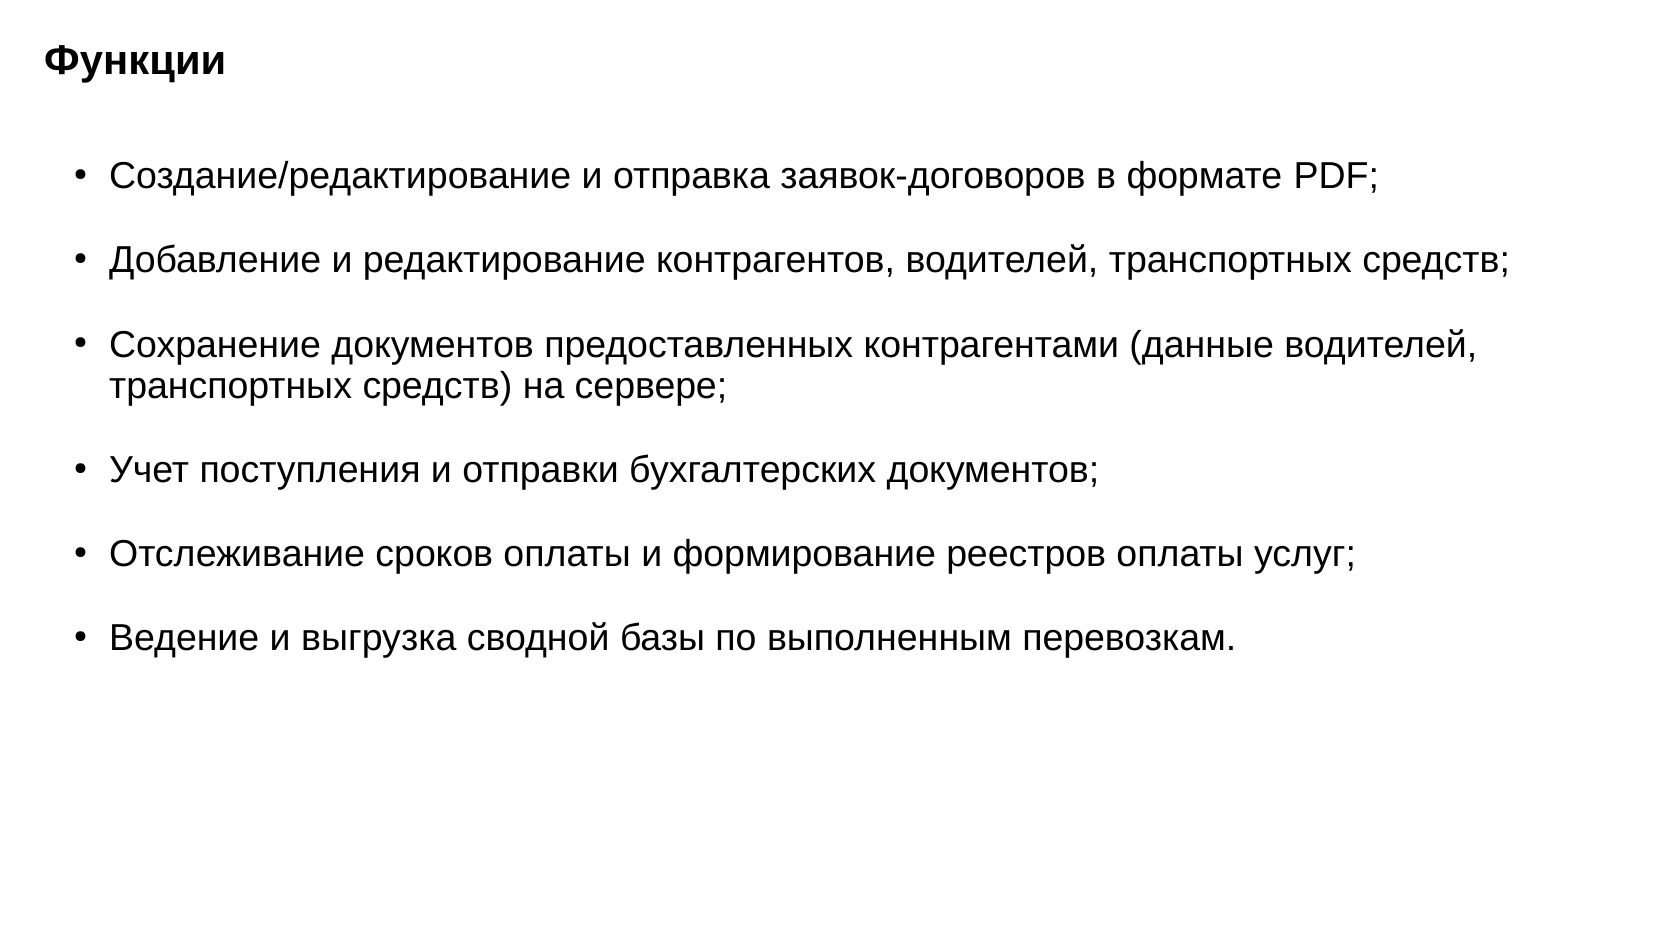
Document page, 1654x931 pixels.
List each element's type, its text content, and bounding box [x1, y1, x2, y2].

text_box Создание/редактирование и отправка заявок-договоров в формате PDF; Добавление и редактирование контрагентов, водителей, транспортных средств; Сохранение документов предоставленных контрагентами (данные водителей, транспортных средств) на сервере; Учет поступления и отправки бухгалтерских документов; Отслеживание сроков оплаты и формирование реестров оплаты услуг; Ведение и выгрузка сводной базы по выполненным перевозкам. [59, 147, 1595, 667]
text_box Функции [29, 29, 242, 91]
